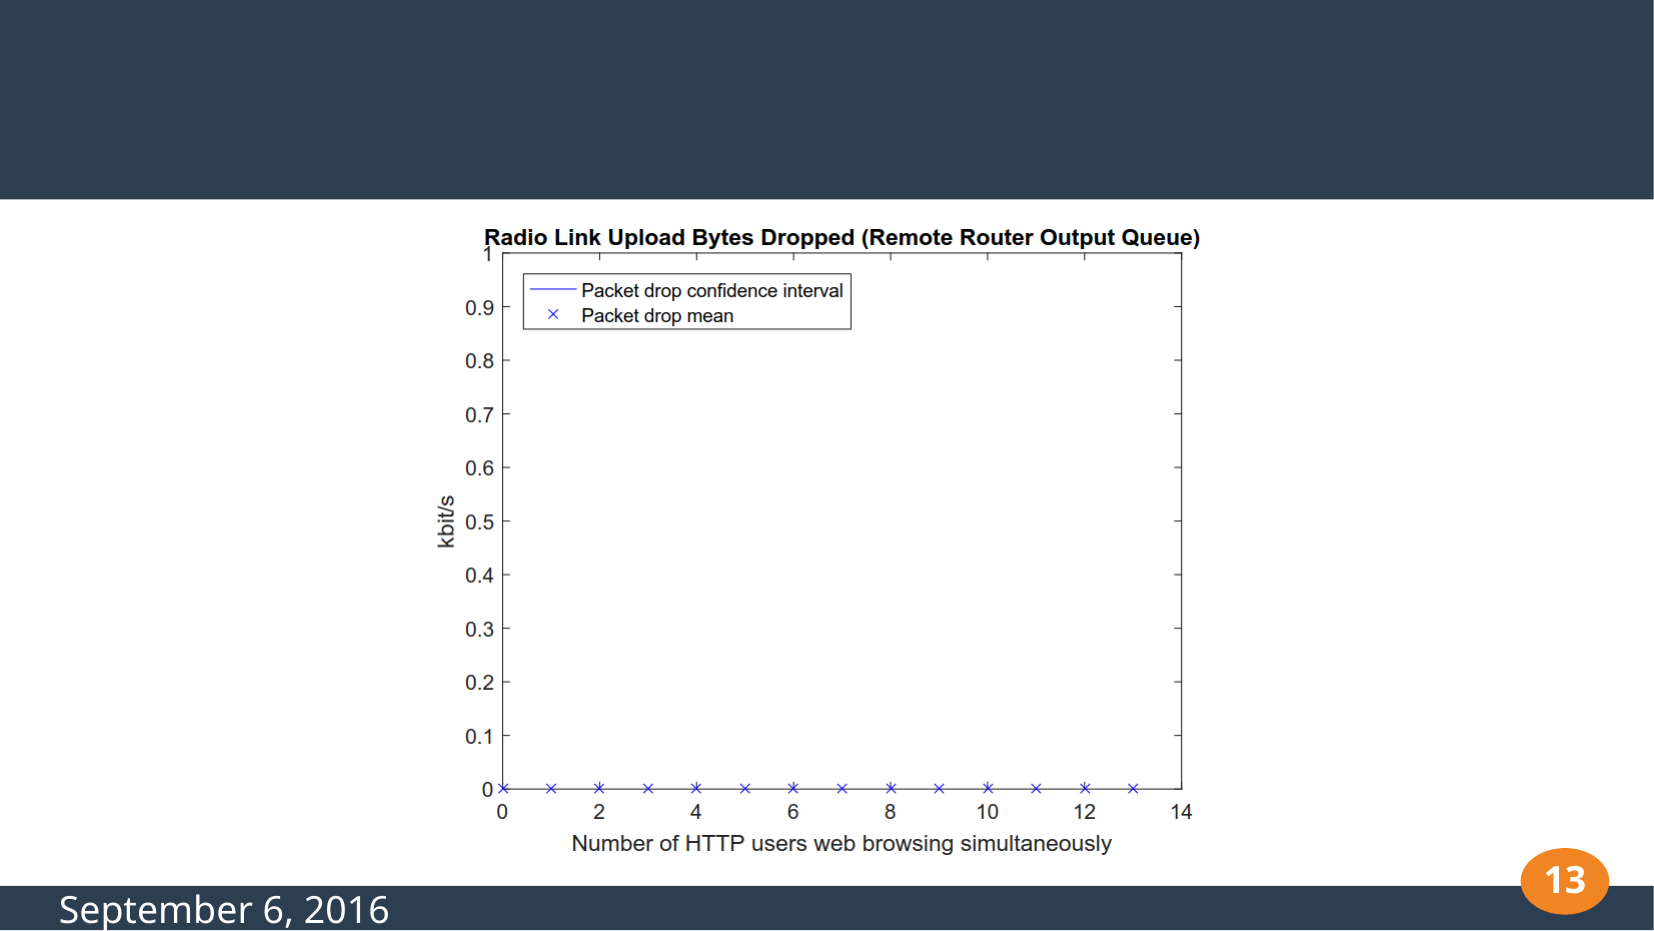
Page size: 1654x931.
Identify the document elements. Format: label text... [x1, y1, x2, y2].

text_box September 6, 2016 [59, 885, 532, 931]
text_box 16 [1505, 837, 1625, 926]
picture [389, 205, 1265, 861]
